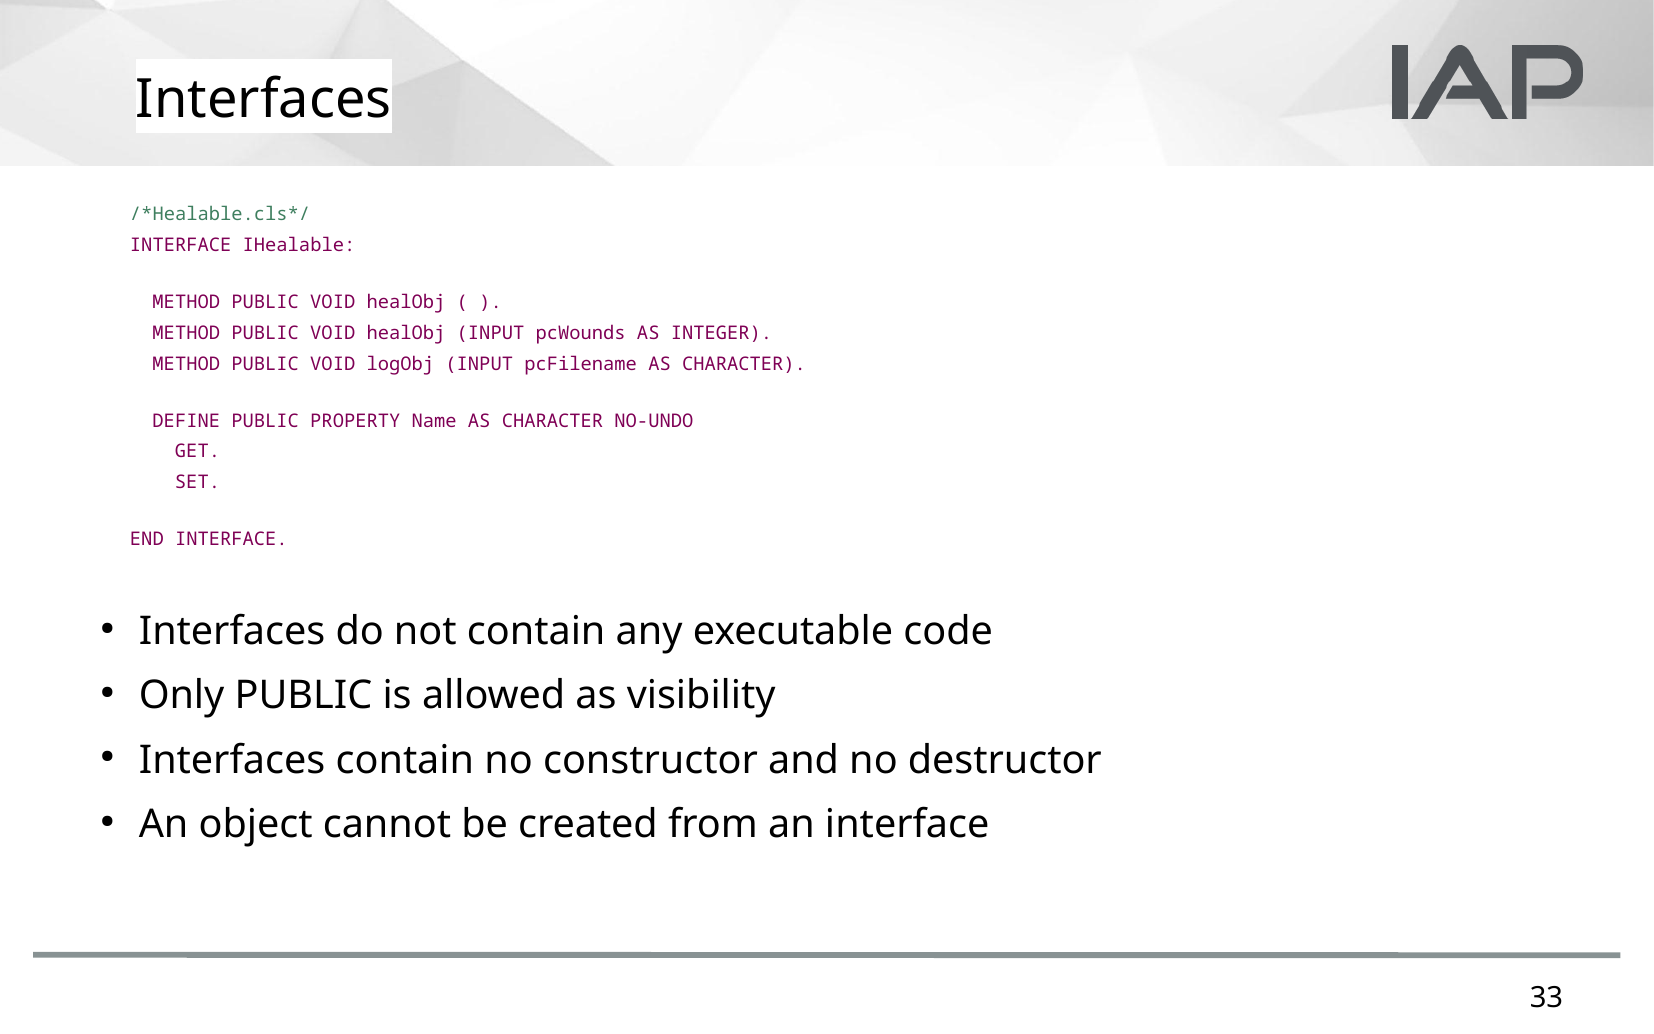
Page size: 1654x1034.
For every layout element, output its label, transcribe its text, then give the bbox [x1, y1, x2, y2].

list Interfaces do not contain any executable code Only PUBLIC is allowed as visibility Interfaces contain no constructor and no destructor An object cannot be created from an interface [82, 602, 1571, 928]
list /*Healable.cls*/ INTERFACE IHealable: METHOD PUBLIC VOID healObj ( ). METHOD PUBLIC VOID healObj (INPUT pcWounds AS INTEGER). METHOD PUBLIC VOID logObj (INPUT pcFilename AS CHARACTER). DEFINE PUBLIC PROPERTY Name AS CHARACTER NO-UNDO GET. SET. END INTERFACE. [129, 200, 1619, 556]
picture [0, 0, 1654, 166]
title Interfaces [135, 41, 1264, 152]
